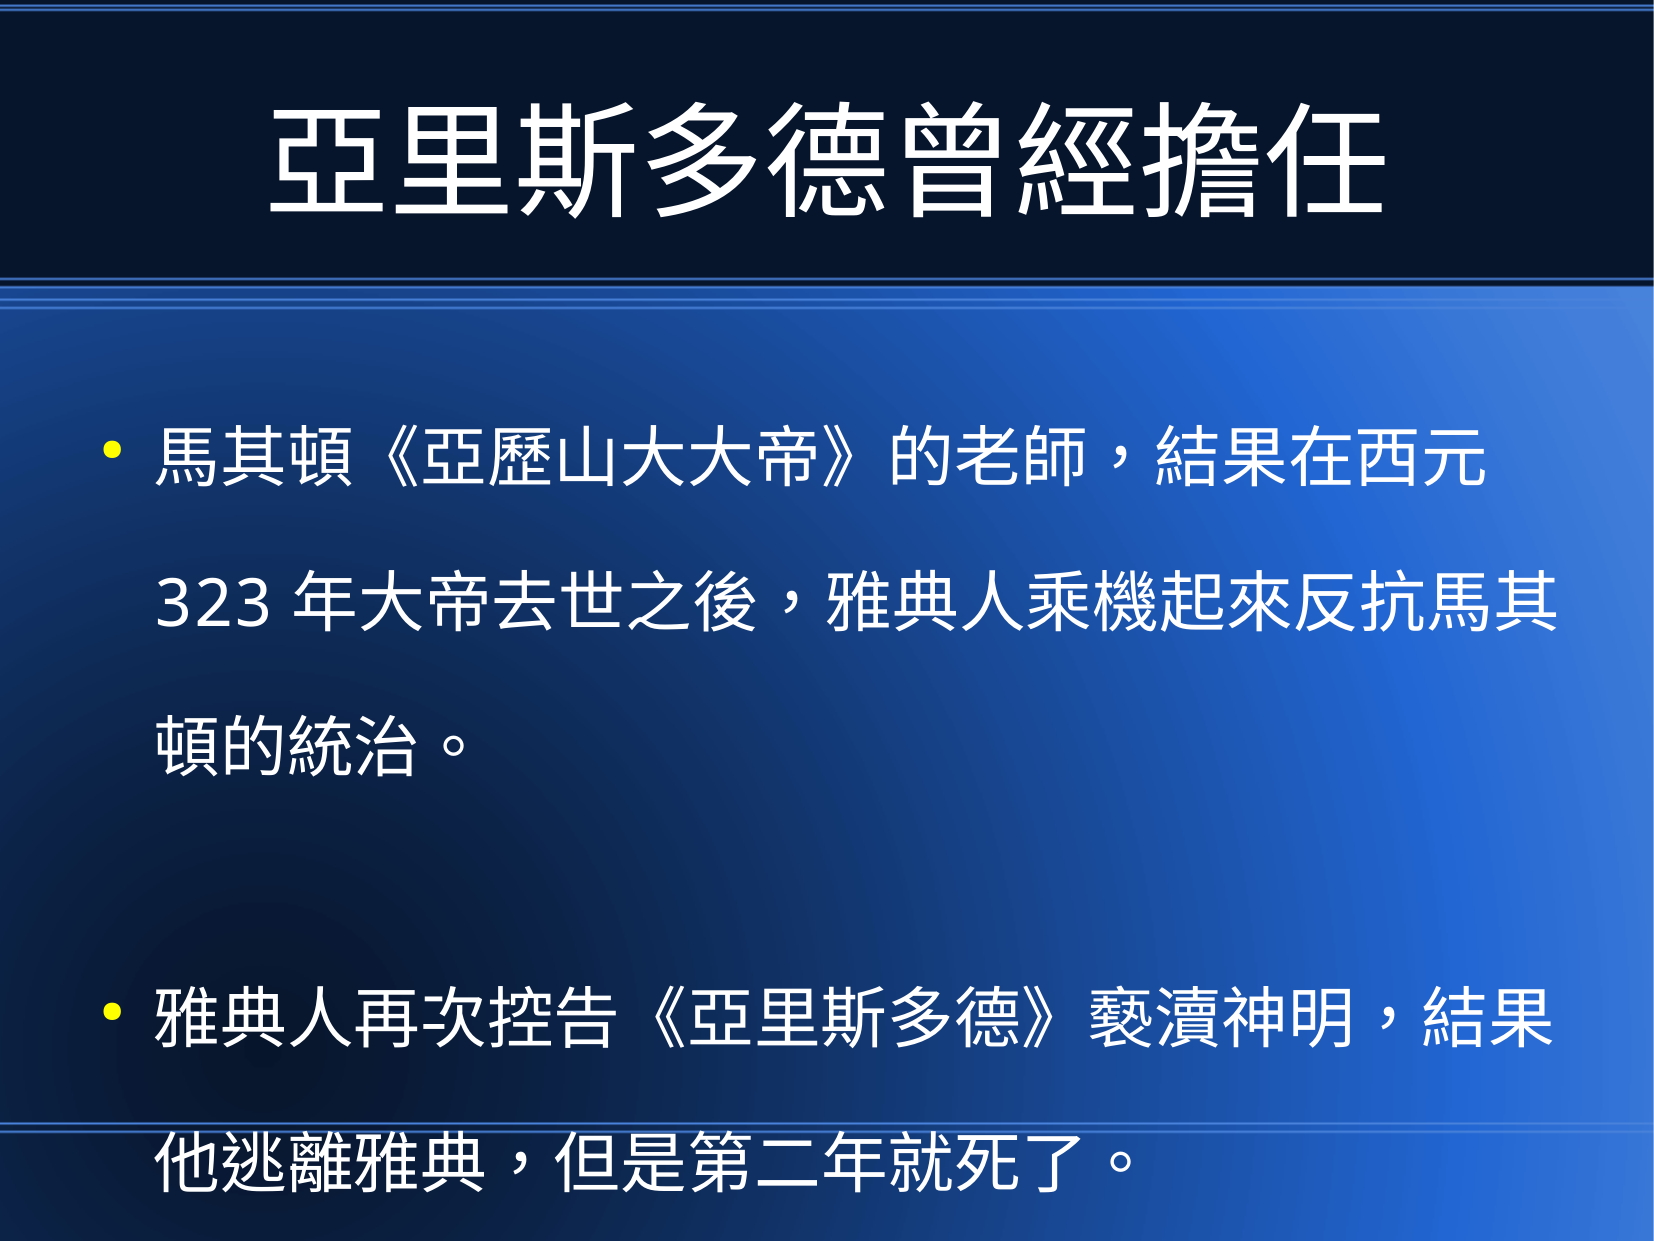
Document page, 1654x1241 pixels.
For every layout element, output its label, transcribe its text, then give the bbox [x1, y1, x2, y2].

list 馬其頓《亞歷山大大帝》的老師，結果在西元323年大帝去世之後，雅典人乘機起來反抗馬其頓的統治。 雅典人再次控告《亞里斯多德》褻瀆神明，結果他逃離雅典，但是第二年就死了。 [82, 355, 1571, 1241]
picture [0, 0, 1654, 1241]
title 亞里斯多德曾經擔任 [82, 49, 1571, 257]
